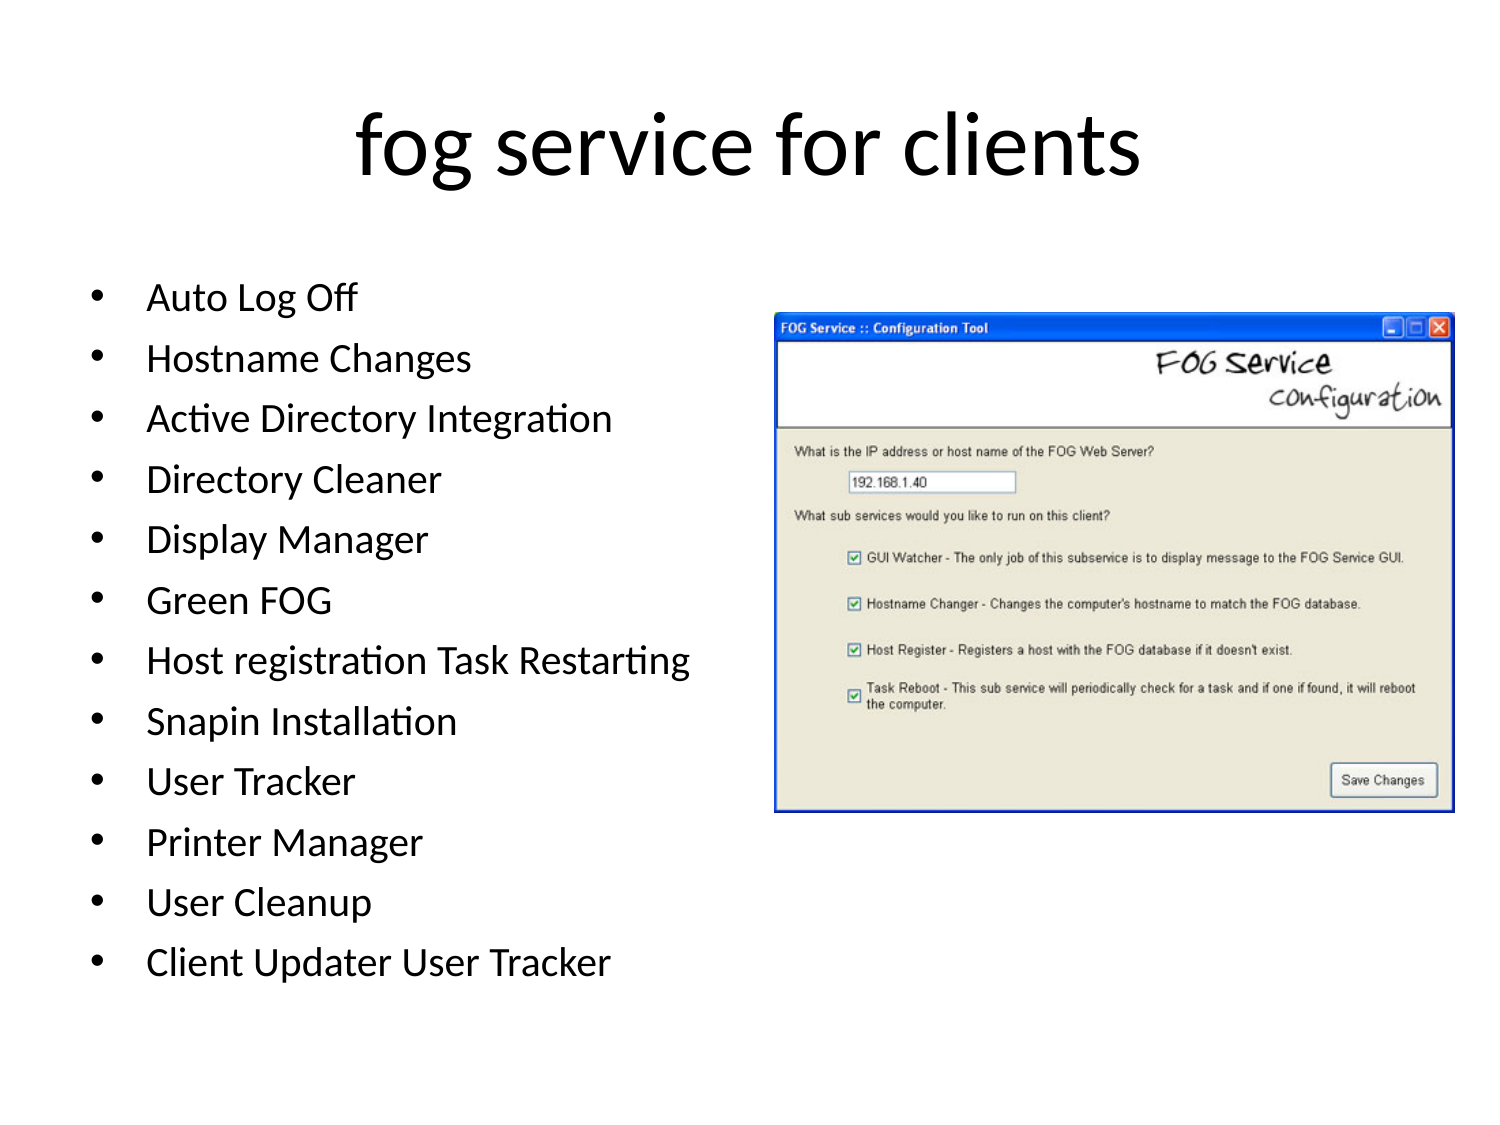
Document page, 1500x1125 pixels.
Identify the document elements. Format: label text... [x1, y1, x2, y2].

list Auto Log Off Hostname Changes Active Directory Integration Directory Cleaner Display Manager Green FOG Host registration Task Restarting Snapin Installation User Tracker Printer Manager User Cleanup Client Updater User Tracker [75, 262, 788, 1005]
title fog service for clients [75, 45, 1426, 233]
picture [774, 312, 1455, 813]
